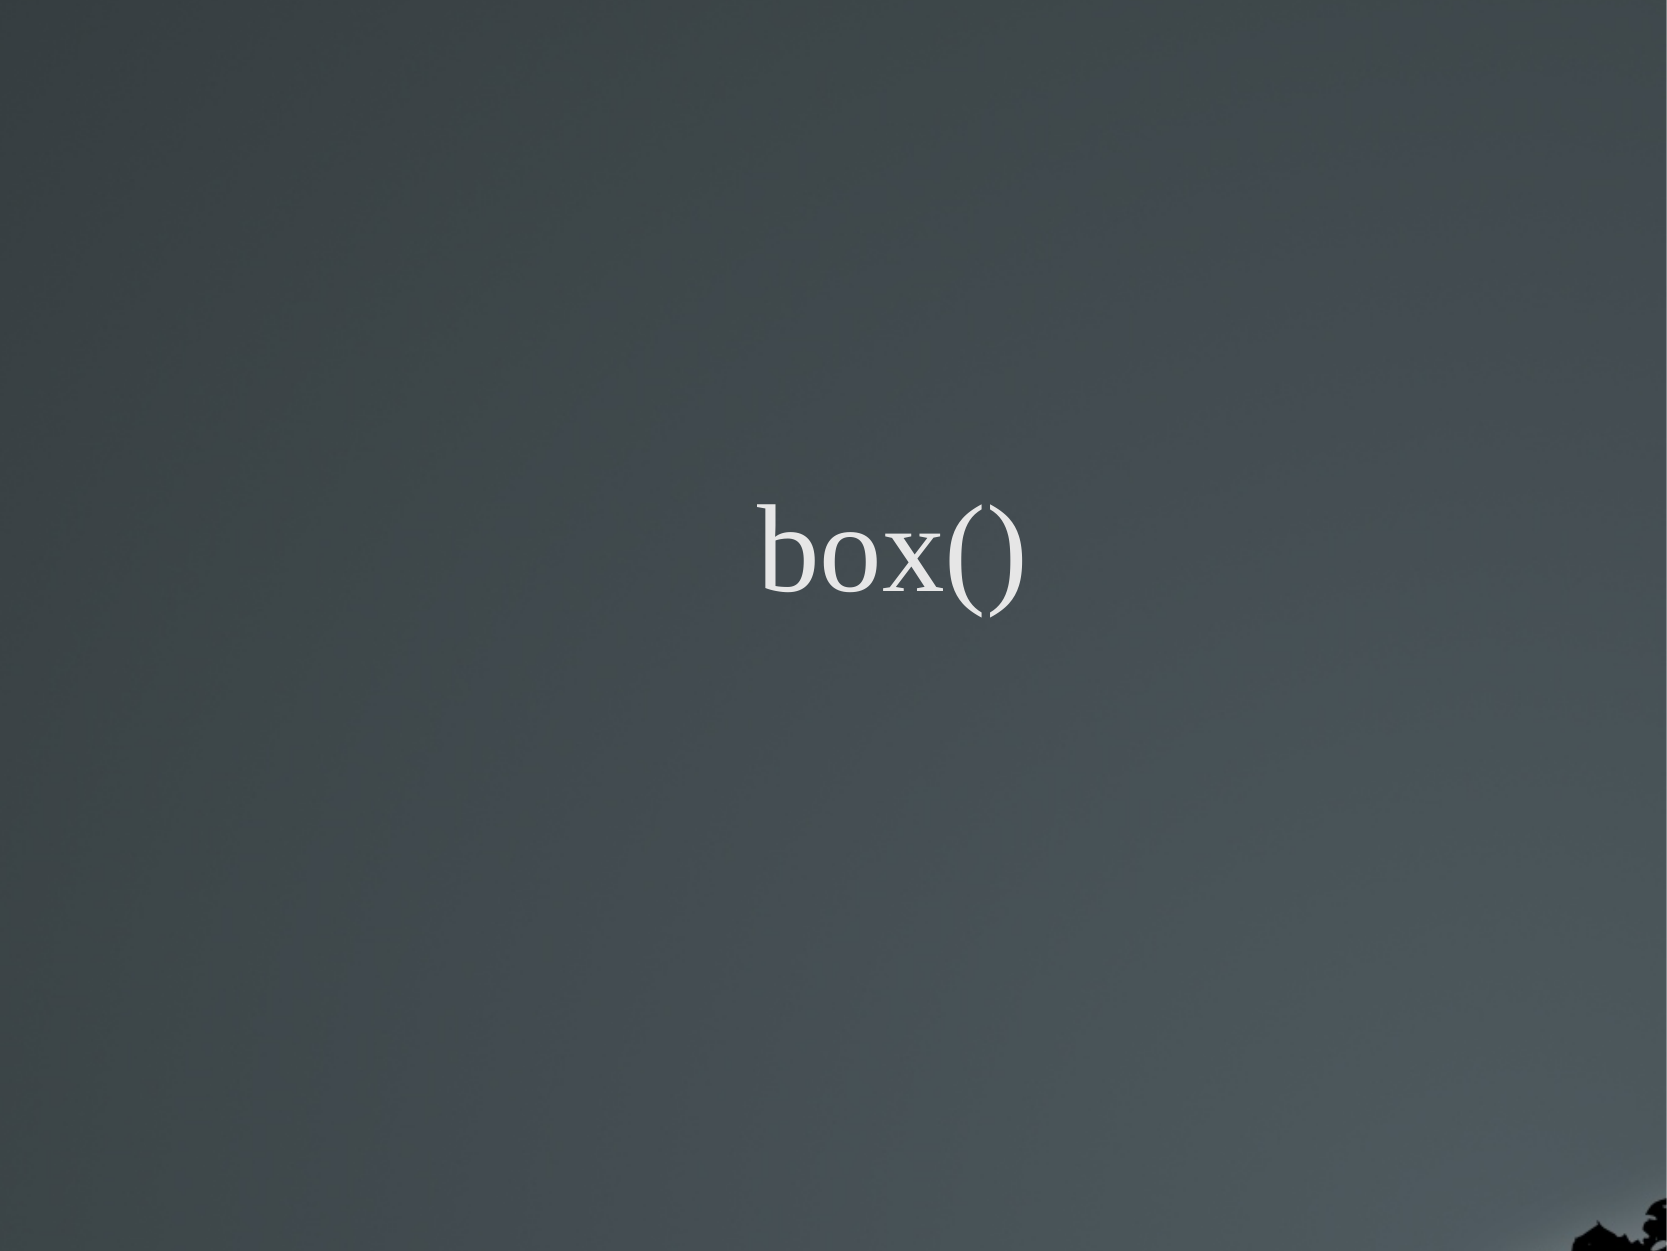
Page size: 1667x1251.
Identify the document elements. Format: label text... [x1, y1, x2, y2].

picture [0, 0, 1667, 1251]
list box() [142, 471, 1607, 745]
